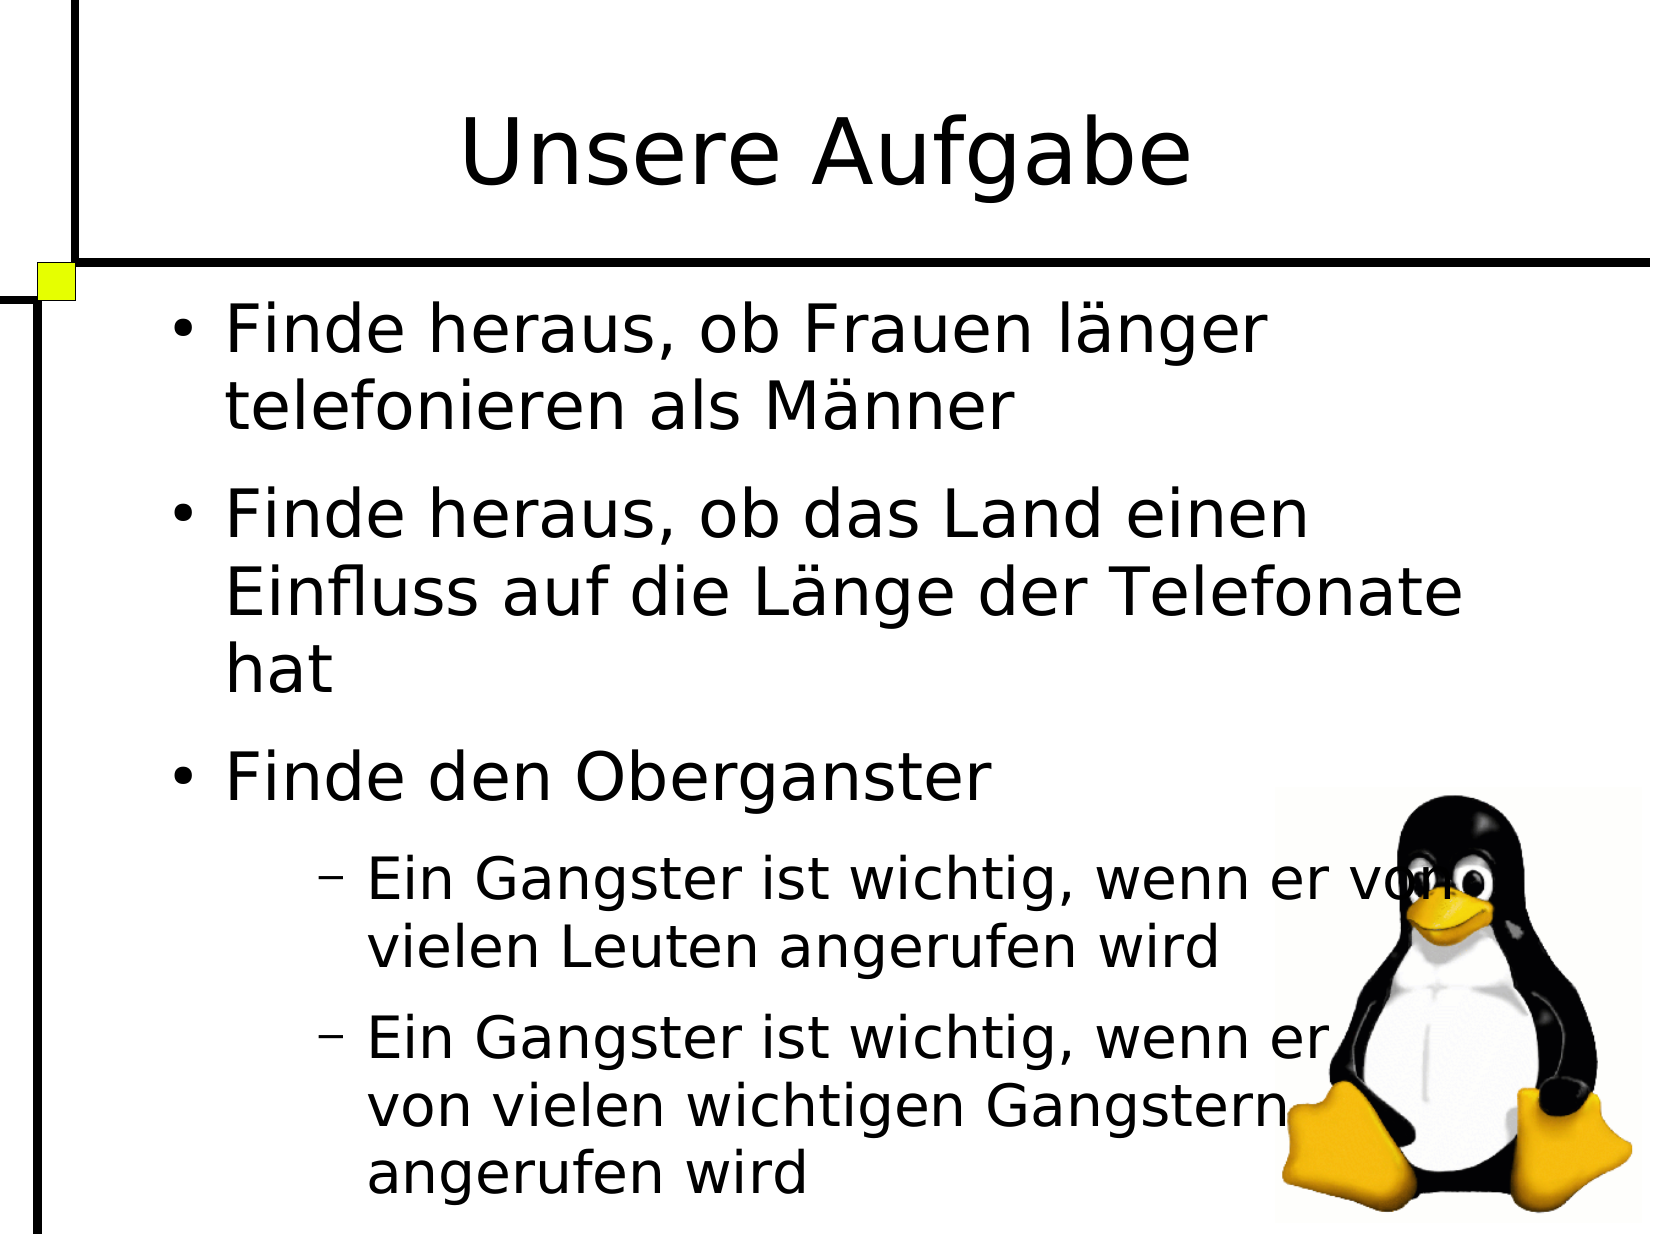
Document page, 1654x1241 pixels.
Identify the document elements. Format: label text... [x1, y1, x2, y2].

title Unsere Aufgabe [82, 49, 1571, 257]
list Finde heraus, ob Frauen länger telefonieren als Männer Finde heraus, ob das Land einen Einfluss auf die Länge der Telefonate hat Finde den Oberganster Ein Gangster ist wichtig, wenn er von vielen Leuten angerufen wird Ein Gangster ist wichtig, wenn er von vielen wichtigen Gangstern angerufen wird [82, 290, 1571, 1210]
picture [1275, 787, 1642, 1223]
